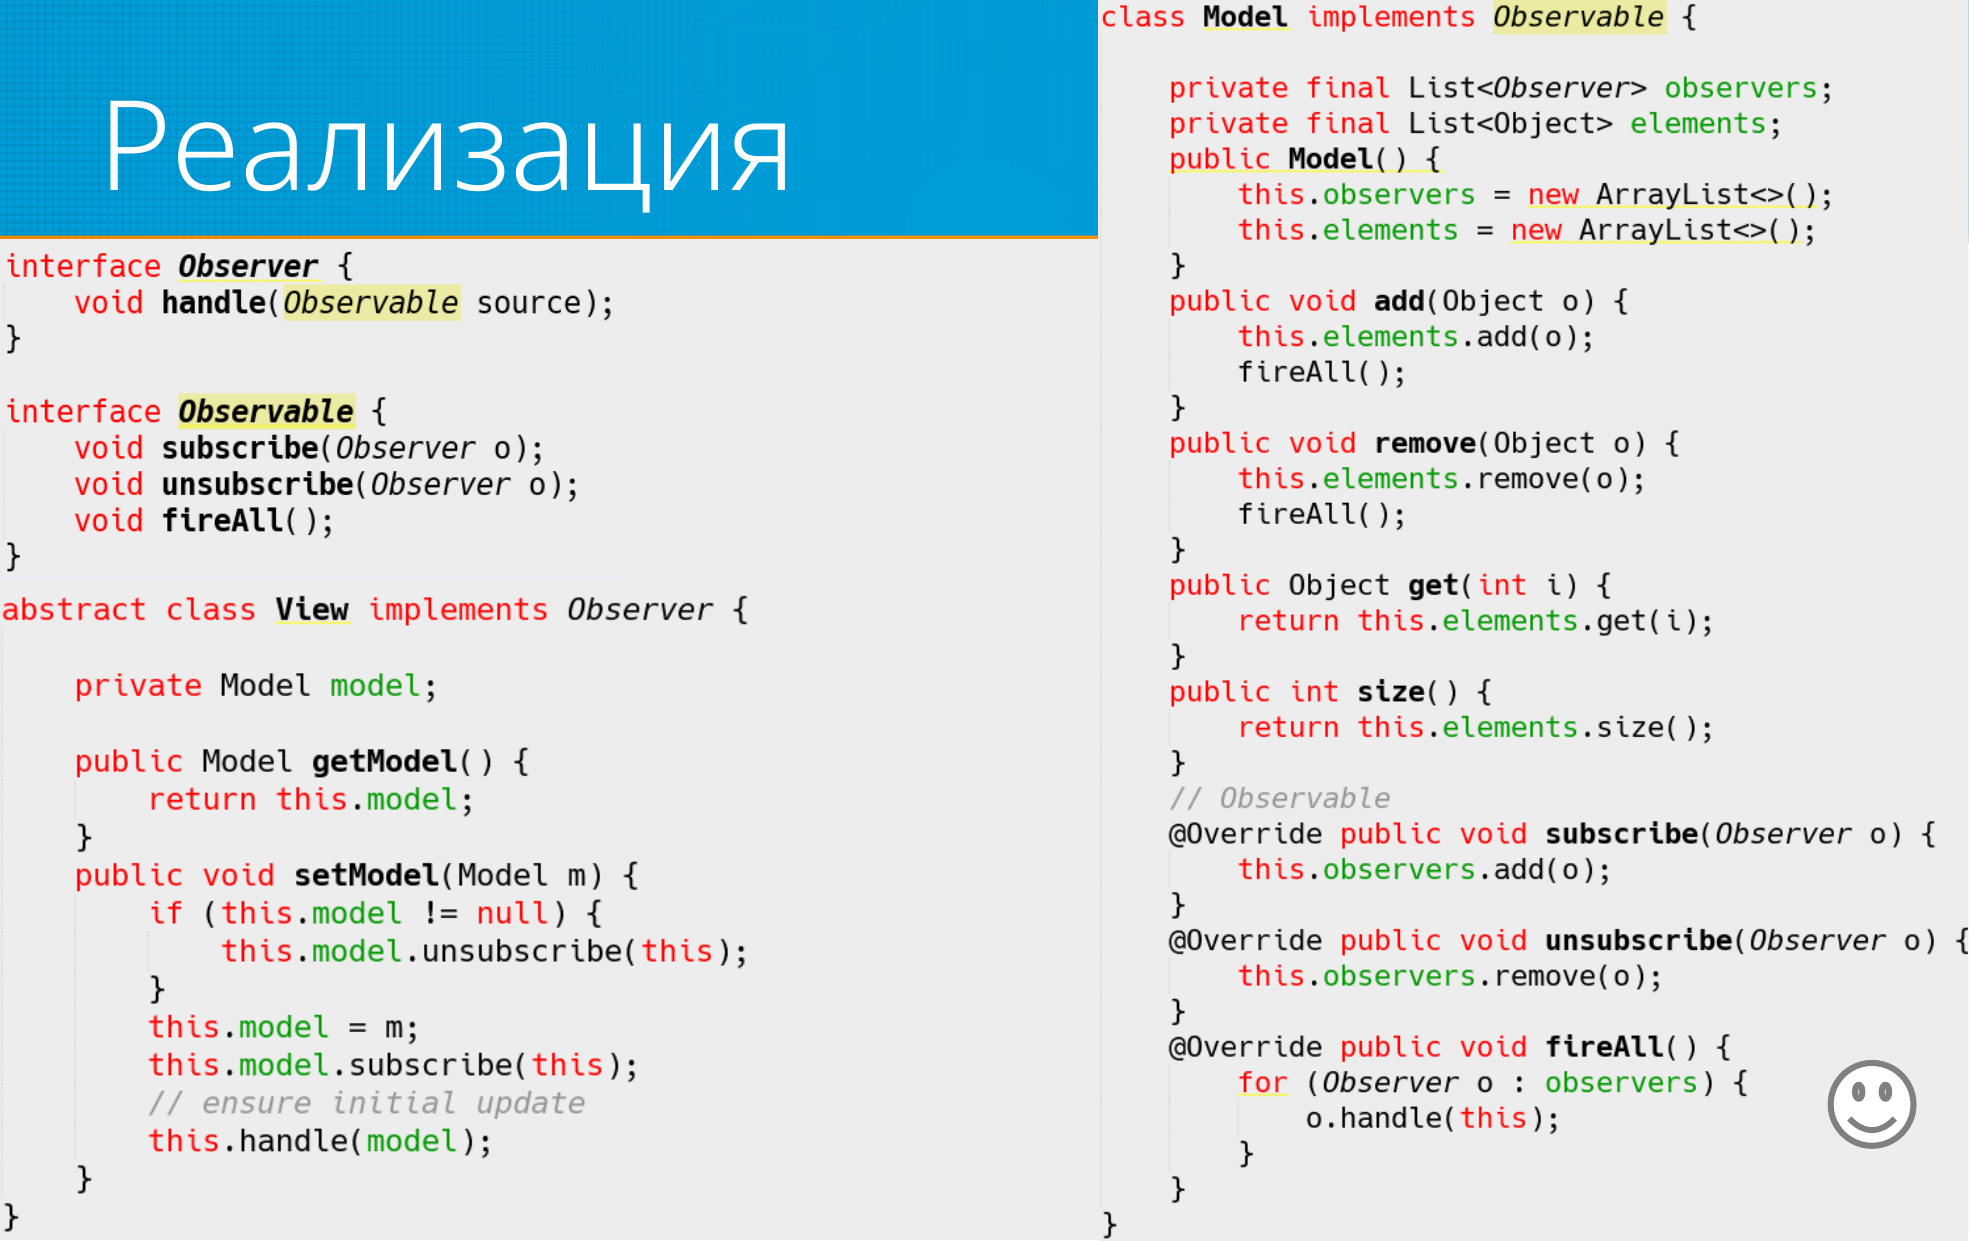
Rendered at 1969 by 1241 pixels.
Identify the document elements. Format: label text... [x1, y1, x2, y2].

title Реализация [98, 19, 1098, 227]
text_box [1830, 1062, 1914, 1146]
picture [0, 0, 1969, 1241]
